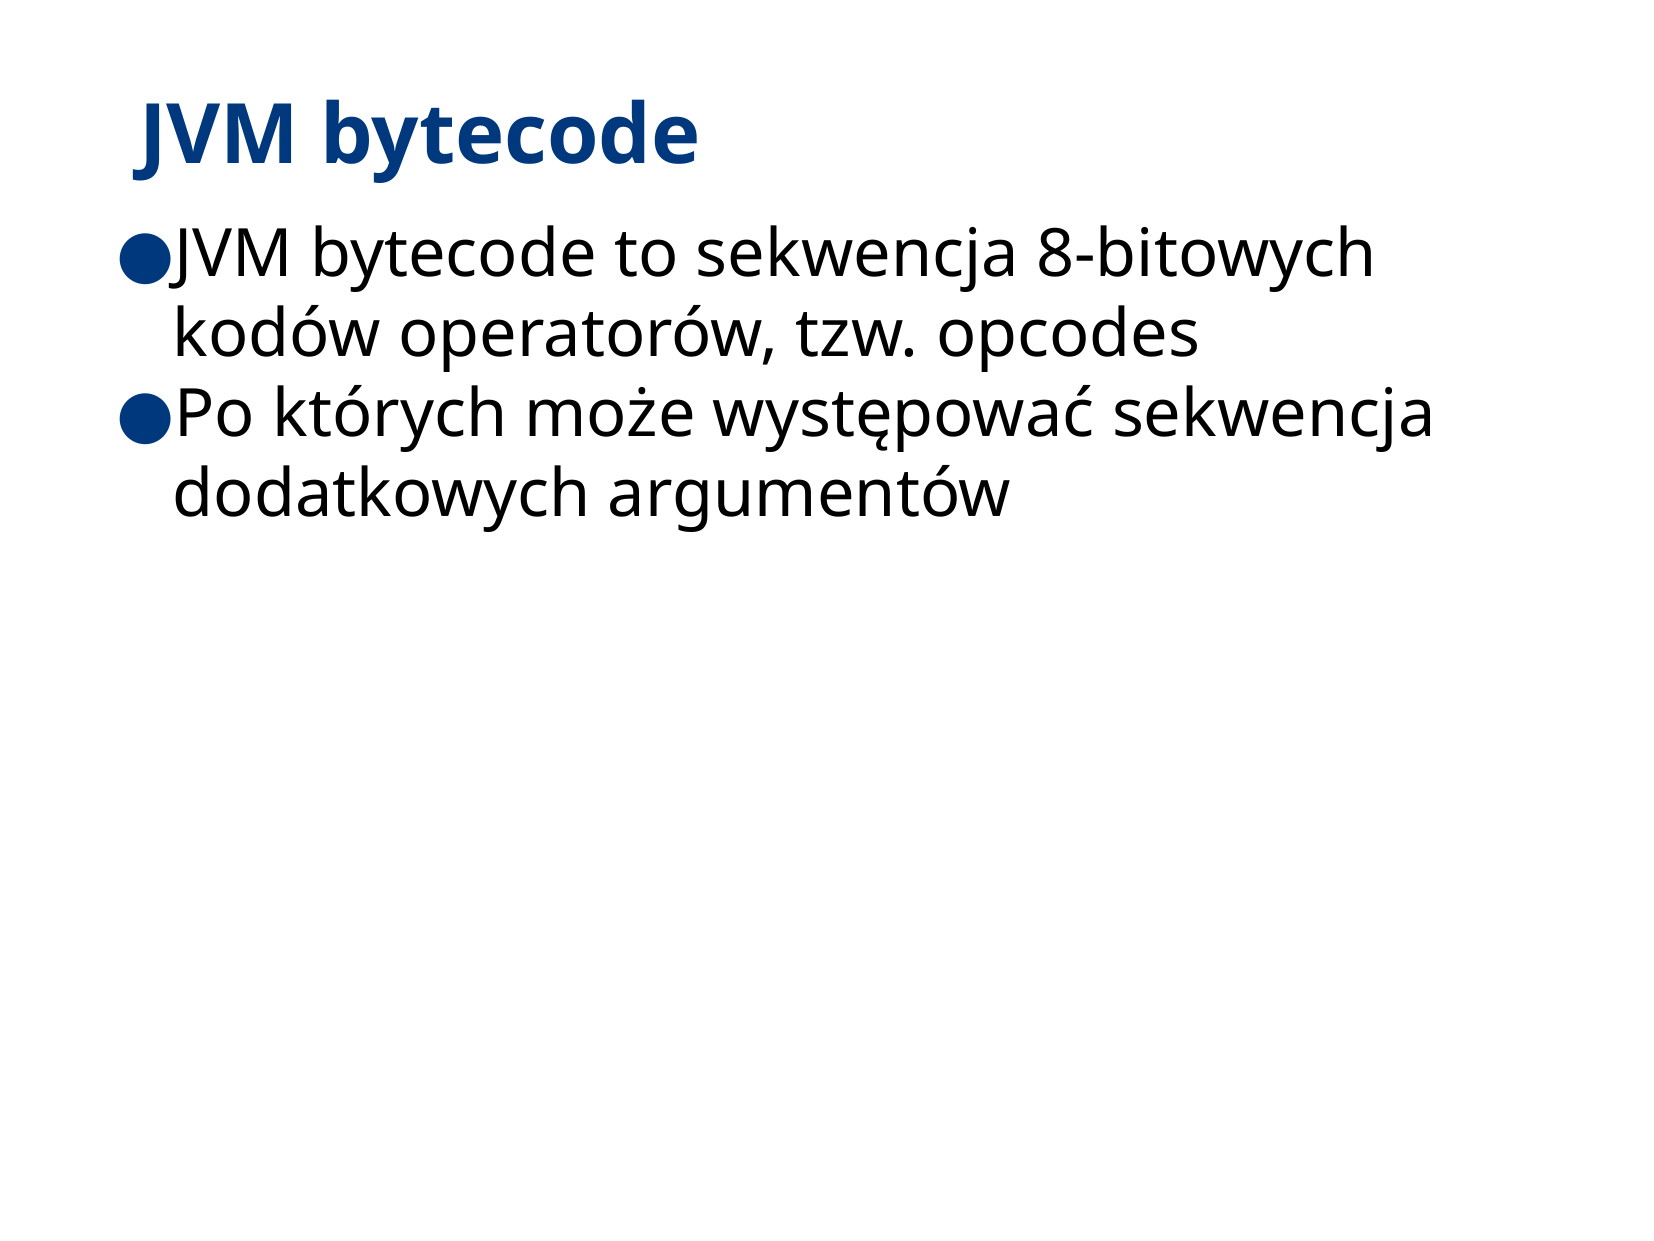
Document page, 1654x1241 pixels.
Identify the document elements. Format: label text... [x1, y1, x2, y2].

list JVM bytecode to sekwencja 8-bitowych kodów operatorów, tzw. opcodes Po których może występować sekwencja dodatkowych argumentów [82, 196, 1571, 1071]
title JVM bytecode [82, 49, 1571, 196]
